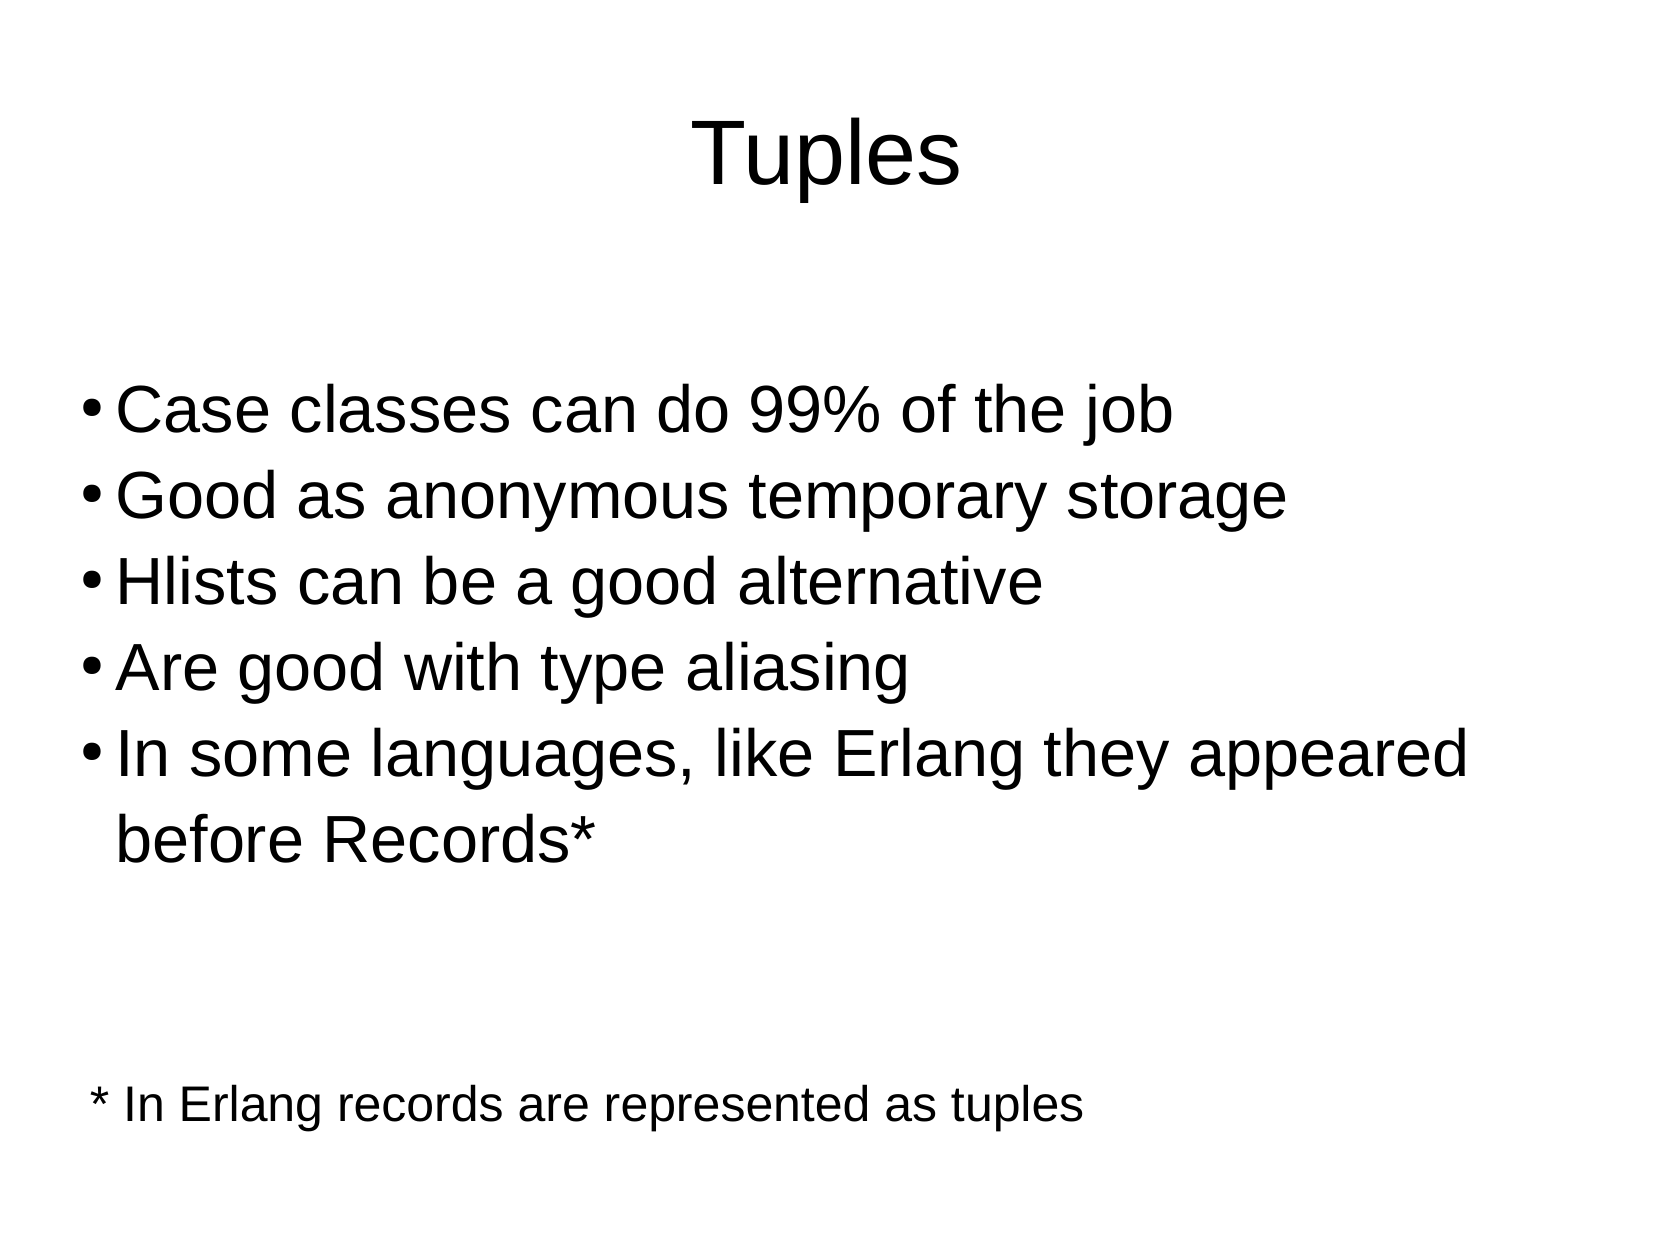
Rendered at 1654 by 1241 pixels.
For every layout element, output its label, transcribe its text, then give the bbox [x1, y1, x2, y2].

text_box * In Erlang records are represented as tuples [75, 1069, 1306, 1140]
title Tuples [82, 49, 1571, 257]
subtitle Case classes can do 99% of the job Good as anonymous temporary storage Hlists can be a good alternative Are good with type aliasing In some languages, like Erlang they appeared before Records* [80, 366, 1568, 872]
